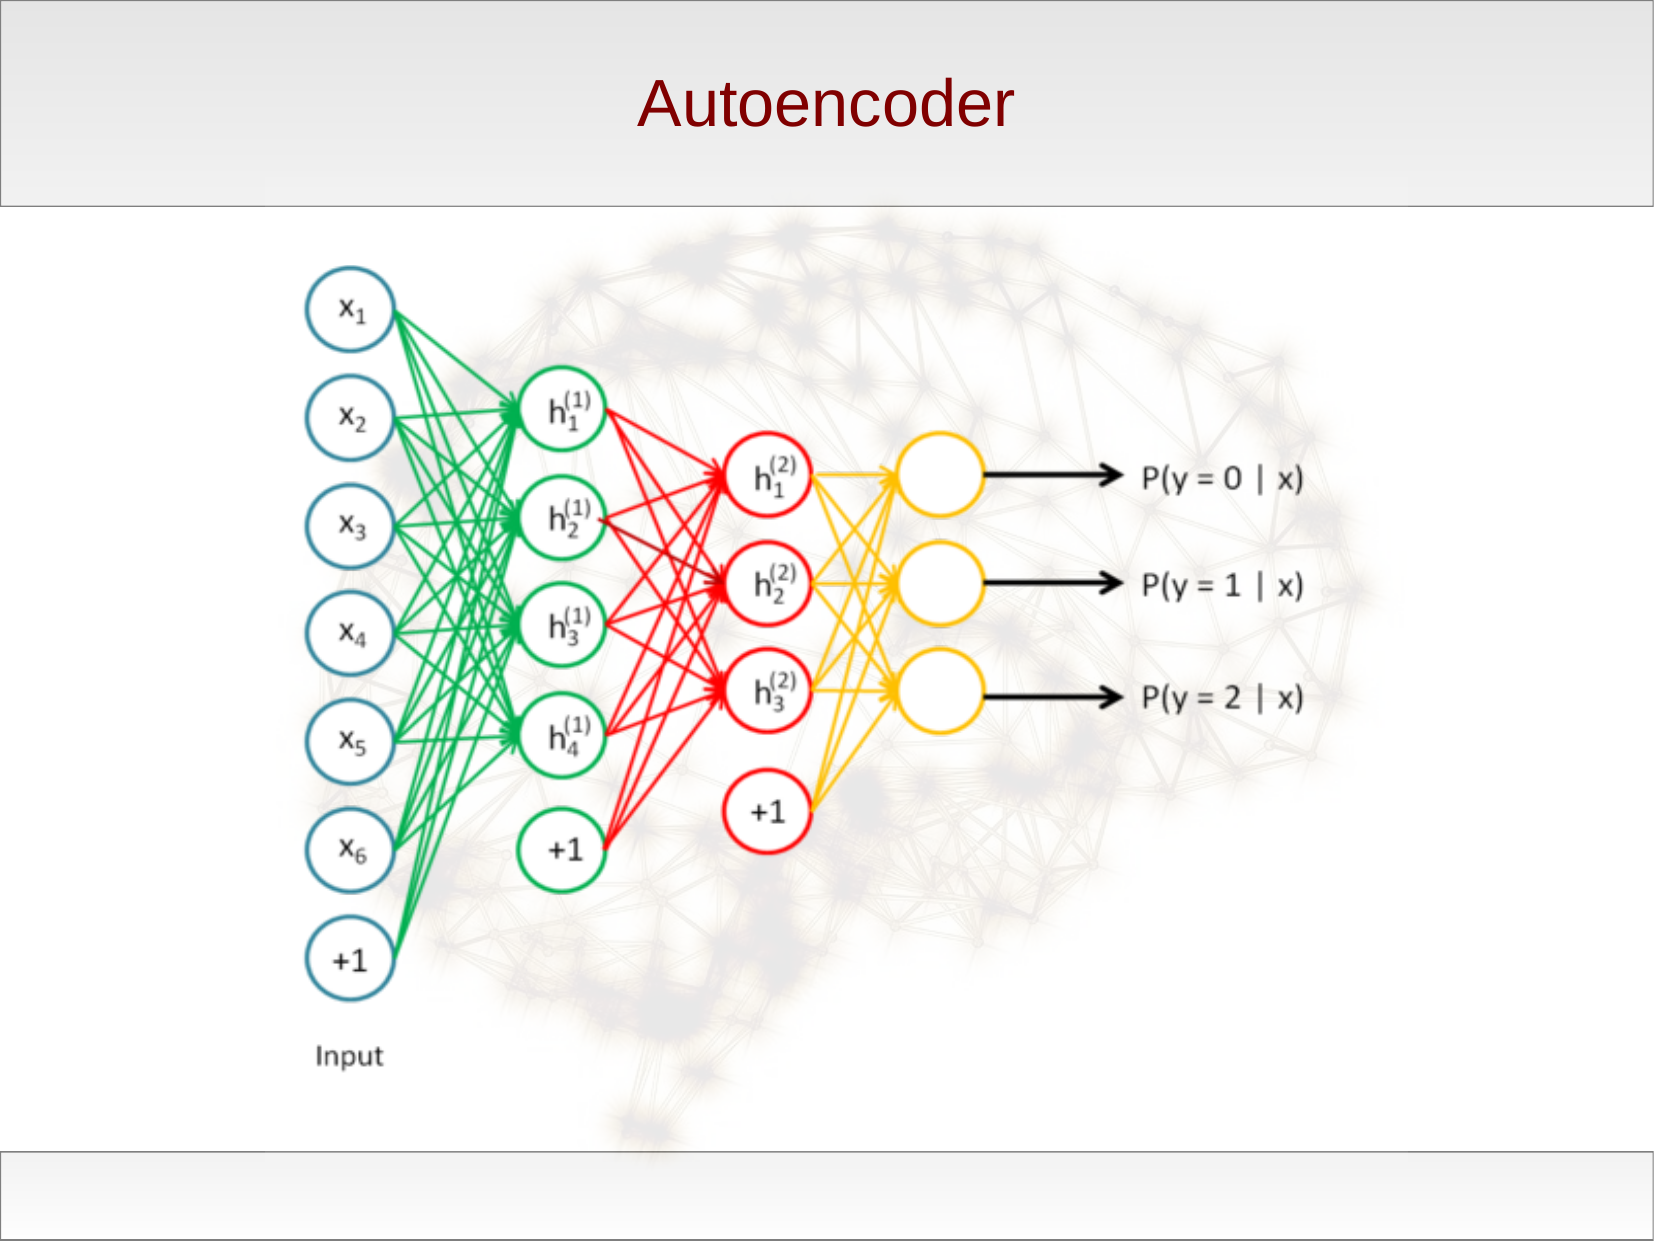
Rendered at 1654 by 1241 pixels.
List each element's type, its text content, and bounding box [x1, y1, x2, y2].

title Autoencoder [59, 29, 1595, 178]
picture [265, 178, 1408, 1181]
